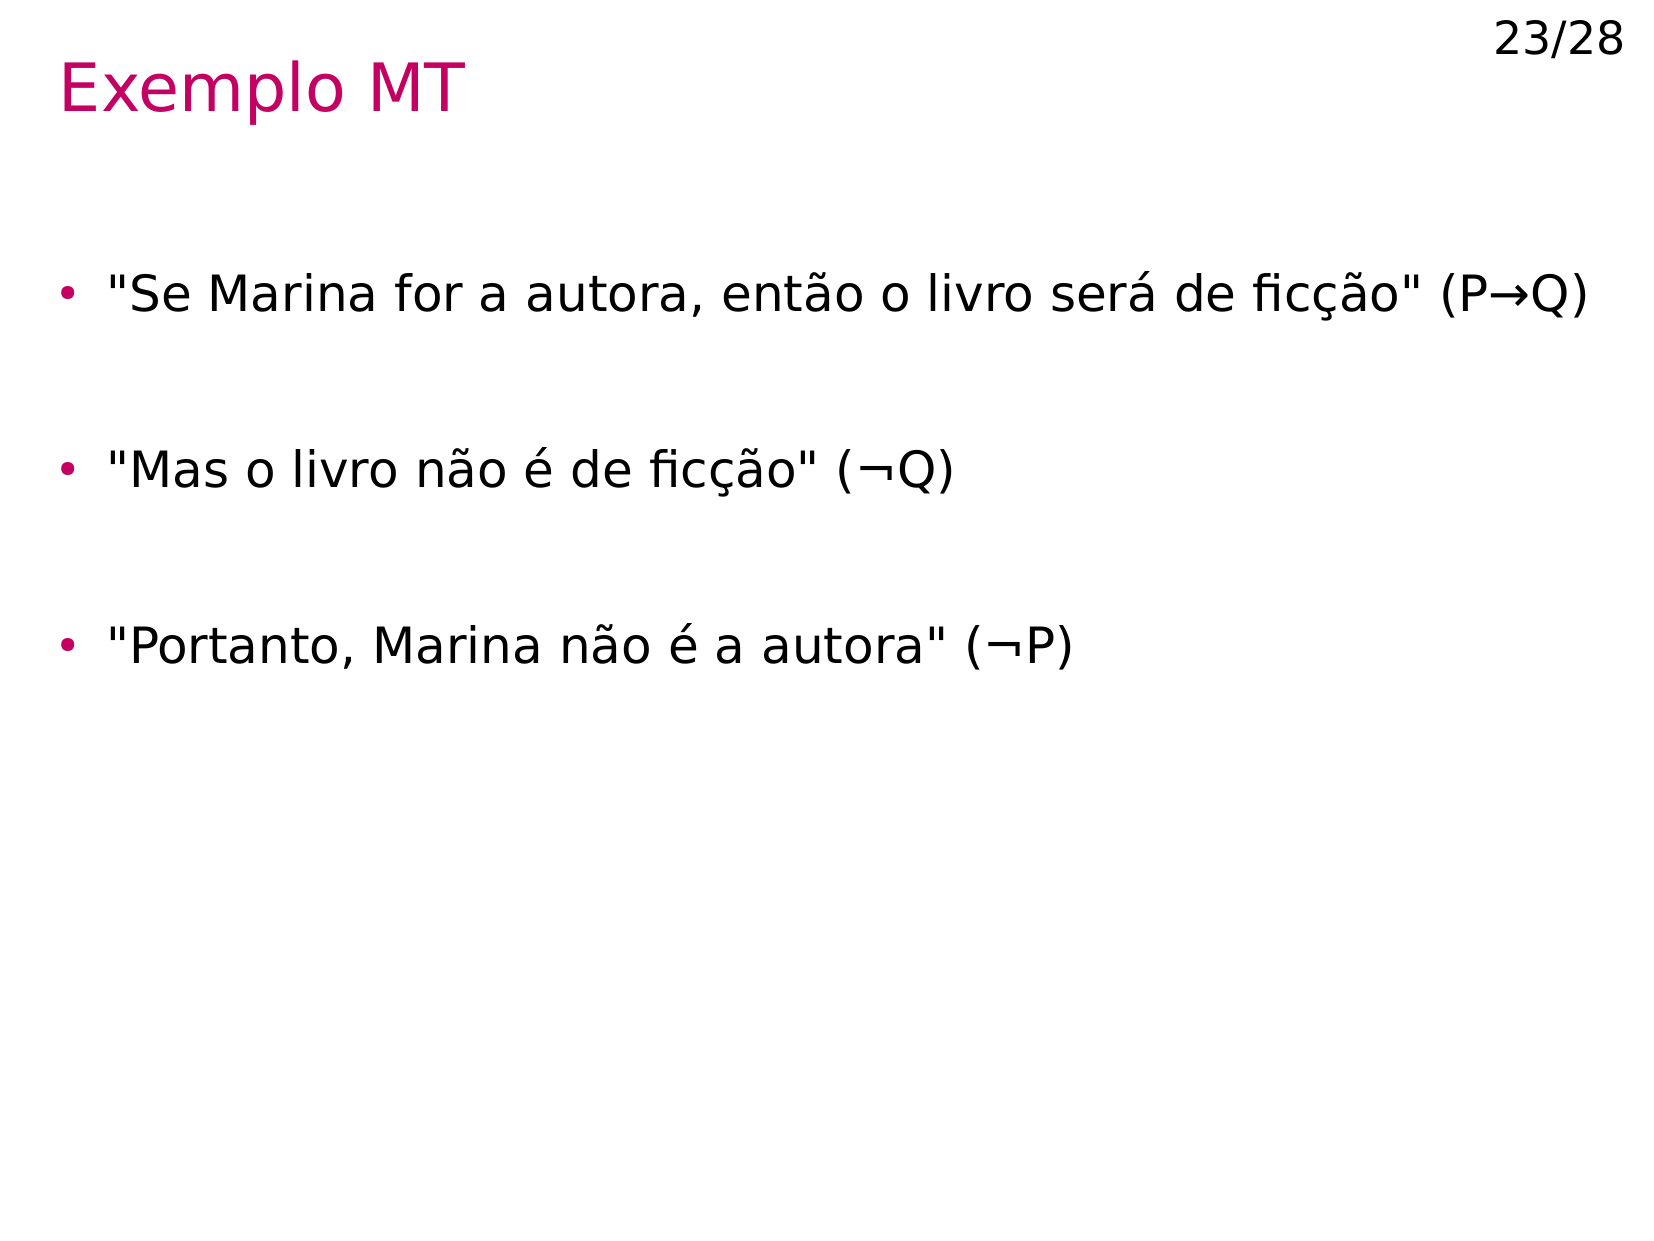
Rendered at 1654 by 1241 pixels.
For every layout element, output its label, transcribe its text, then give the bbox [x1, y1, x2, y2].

title Exemplo MT [59, 29, 1625, 148]
list "Se Marina for a autora, então o livro será de ficção" (P→Q) "Mas o livro não é de ficção" (¬Q) "Portanto, Marina não é a autora" (¬P) [59, 236, 1625, 1211]
